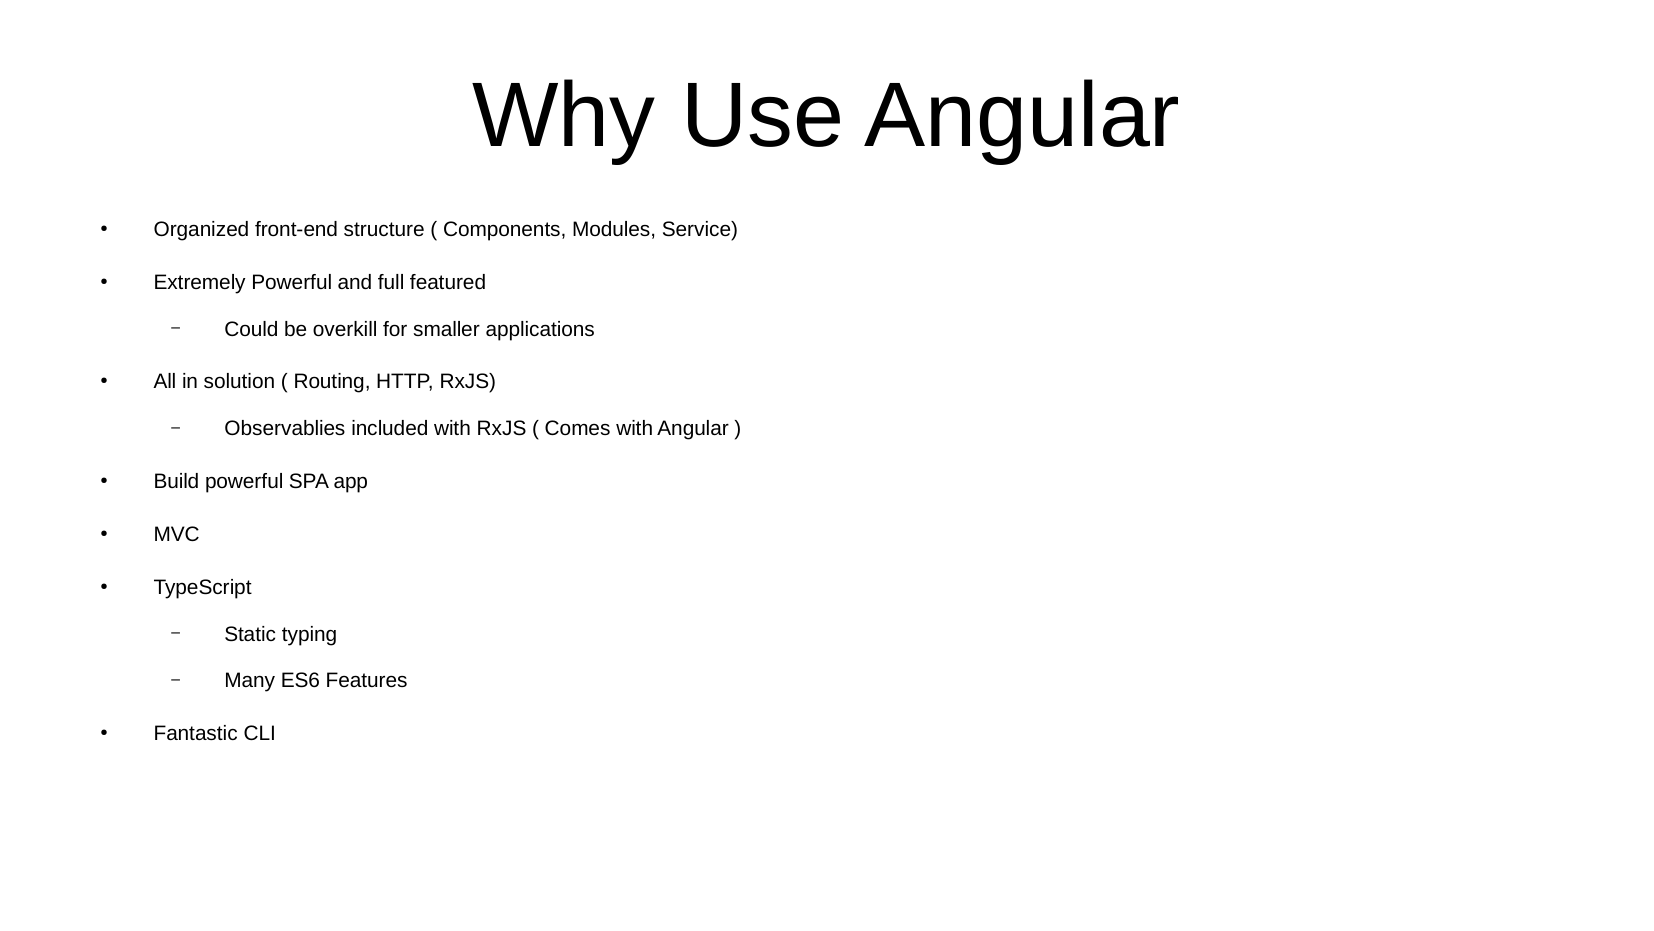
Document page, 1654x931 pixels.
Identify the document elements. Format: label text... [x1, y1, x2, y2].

title Why Use Angular [82, 37, 1571, 193]
list Organized front-end structure ( Components, Modules, Service) Extremely Powerful and full featured Could be overkill for smaller applications All in solution ( Routing, HTTP, RxJS) Observablies included with RxJS ( Comes with Angular ) Build powerful SPA app MVC TypeScript Static typing Many ES6 Features Fantastic CLI [82, 217, 1571, 916]
